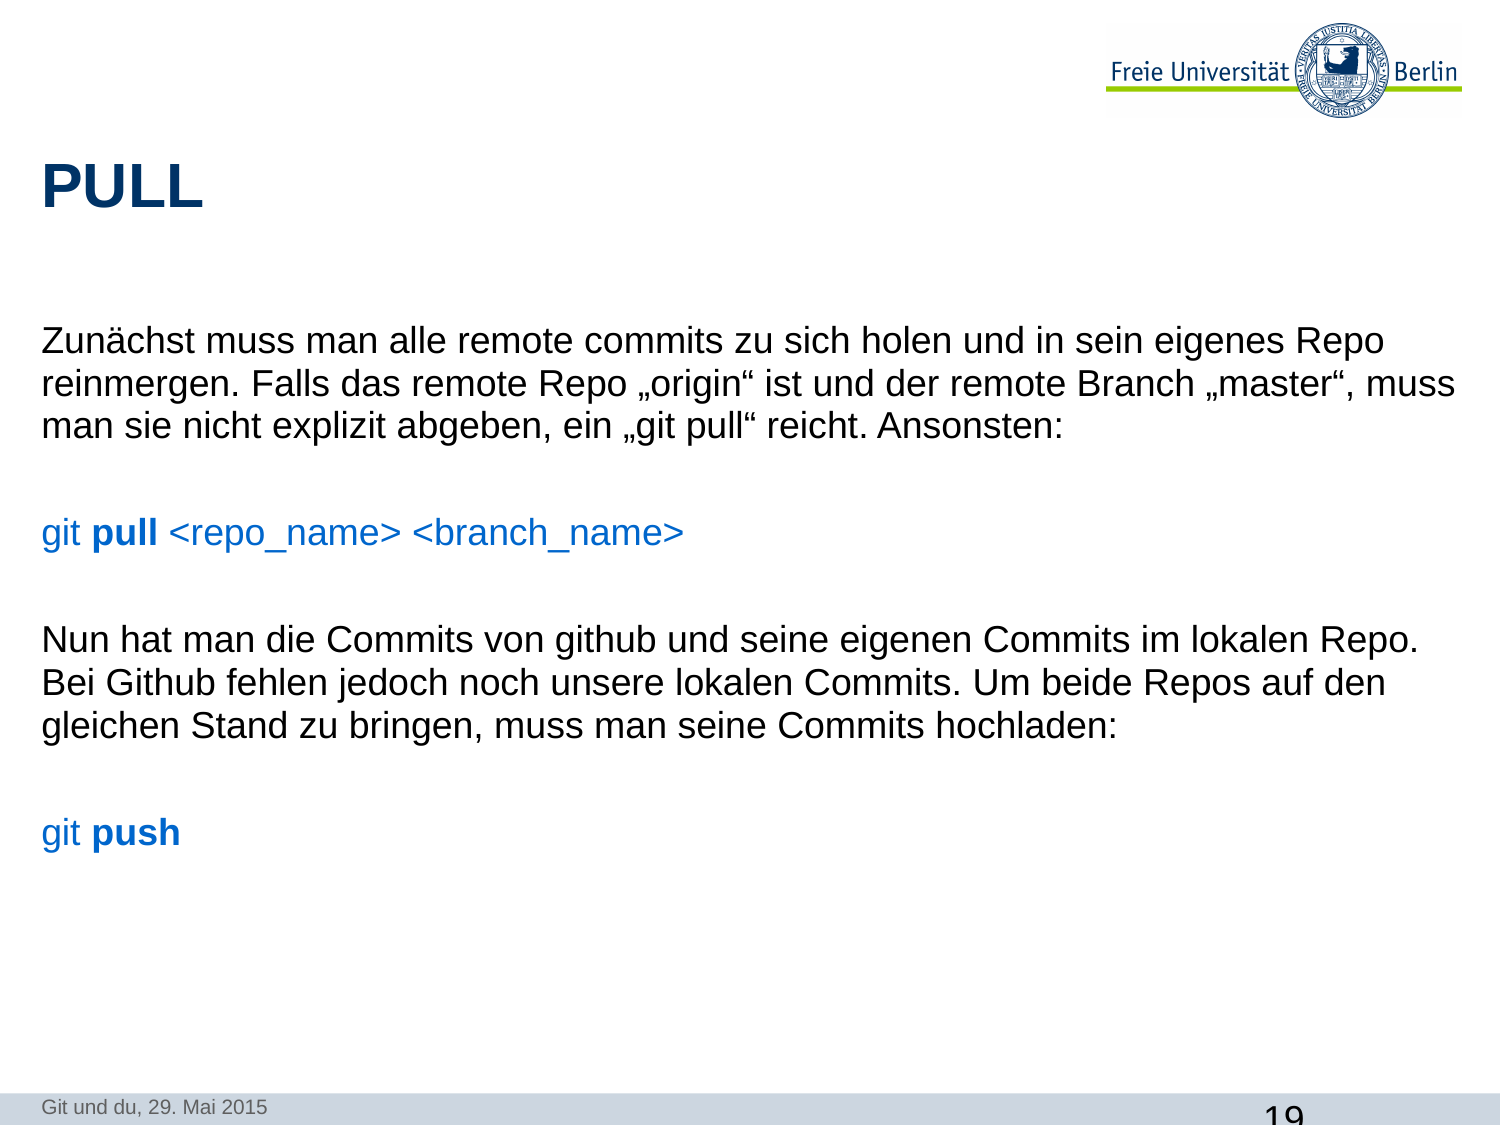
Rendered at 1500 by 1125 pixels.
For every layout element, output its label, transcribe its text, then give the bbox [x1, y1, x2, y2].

list Zunächst muss man alle remote commits zu sich holen und in sein eigenes Repo reinmergen. Falls das remote Repo „origin“ ist und der remote Branch „master“, muss man sie nicht explizit abgeben, ein „git pull“ reicht. Ansonsten: git pull <repo_name> <branch_name> Nun hat man die Commits von github und seine eigenen Commits im lokalen Repo. Bei Github fehlen jedoch noch unsere lokalen Commits. Um beide Repos auf den gleichen Stand zu bringen, muss man seine Commits hochladen: git push [41, 265, 1460, 1064]
title PULL [41, 150, 1460, 221]
picture [1106, 23, 1462, 118]
